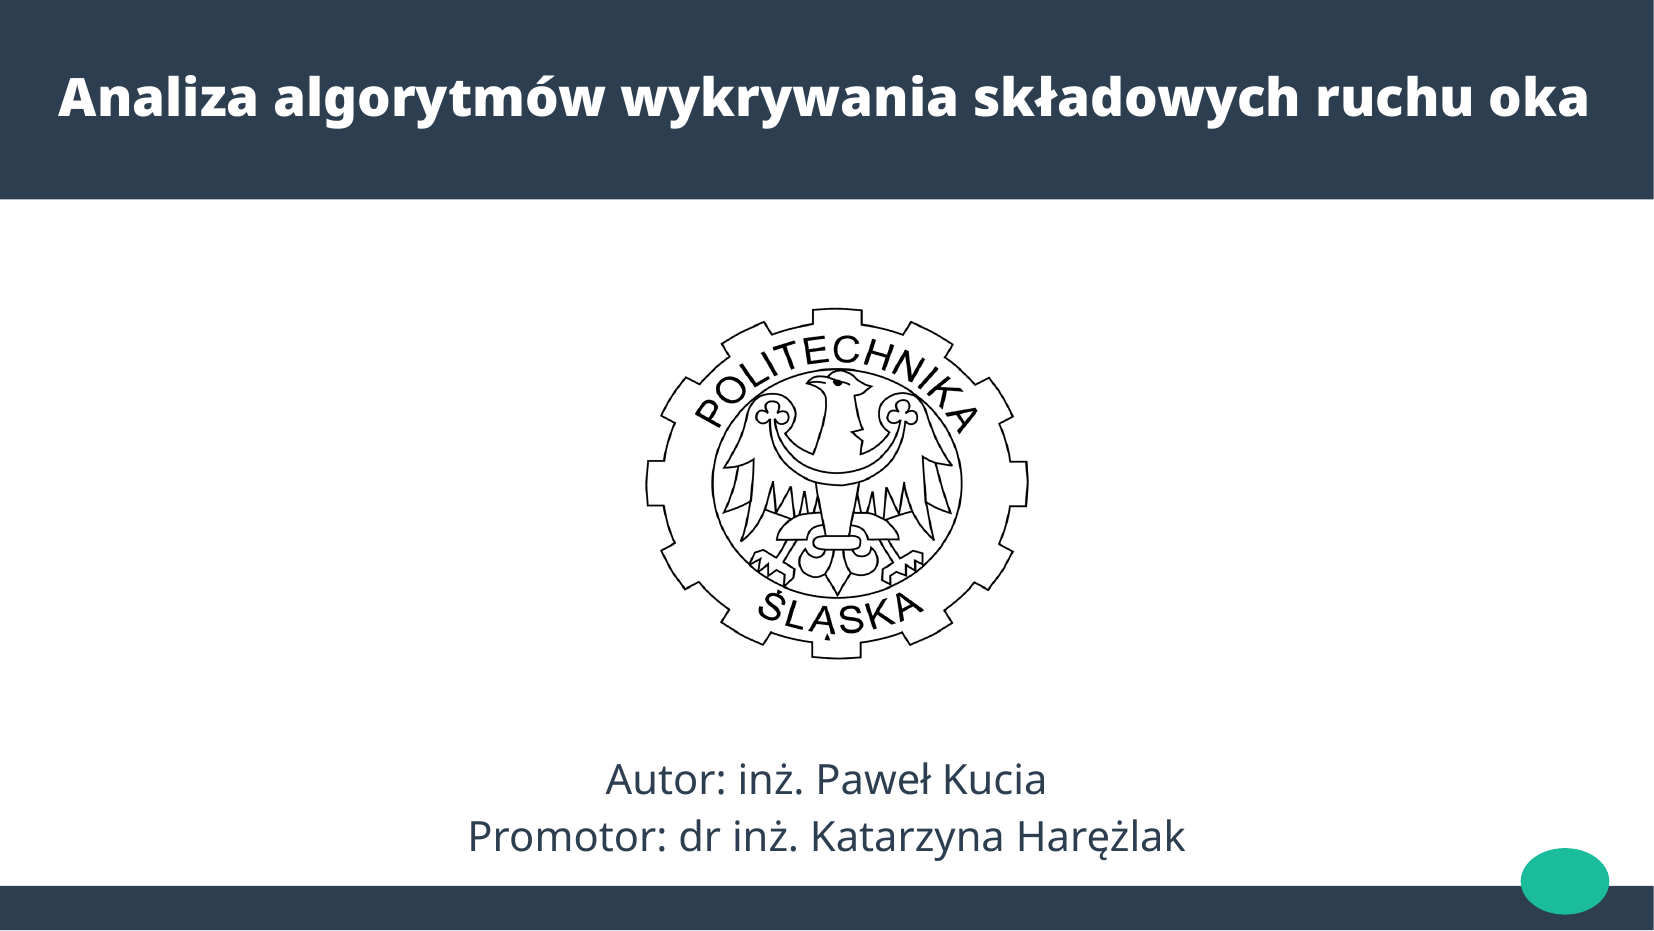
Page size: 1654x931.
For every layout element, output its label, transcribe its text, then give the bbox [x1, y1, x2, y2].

subtitle Autor: inż. Paweł Kucia Promotor: dr inż. Katarzyna Harężlak [59, 243, 1595, 864]
picture [621, 282, 1051, 676]
title Analiza algorytmów wykrywania składowych ruchu oka [59, 37, 1595, 156]
